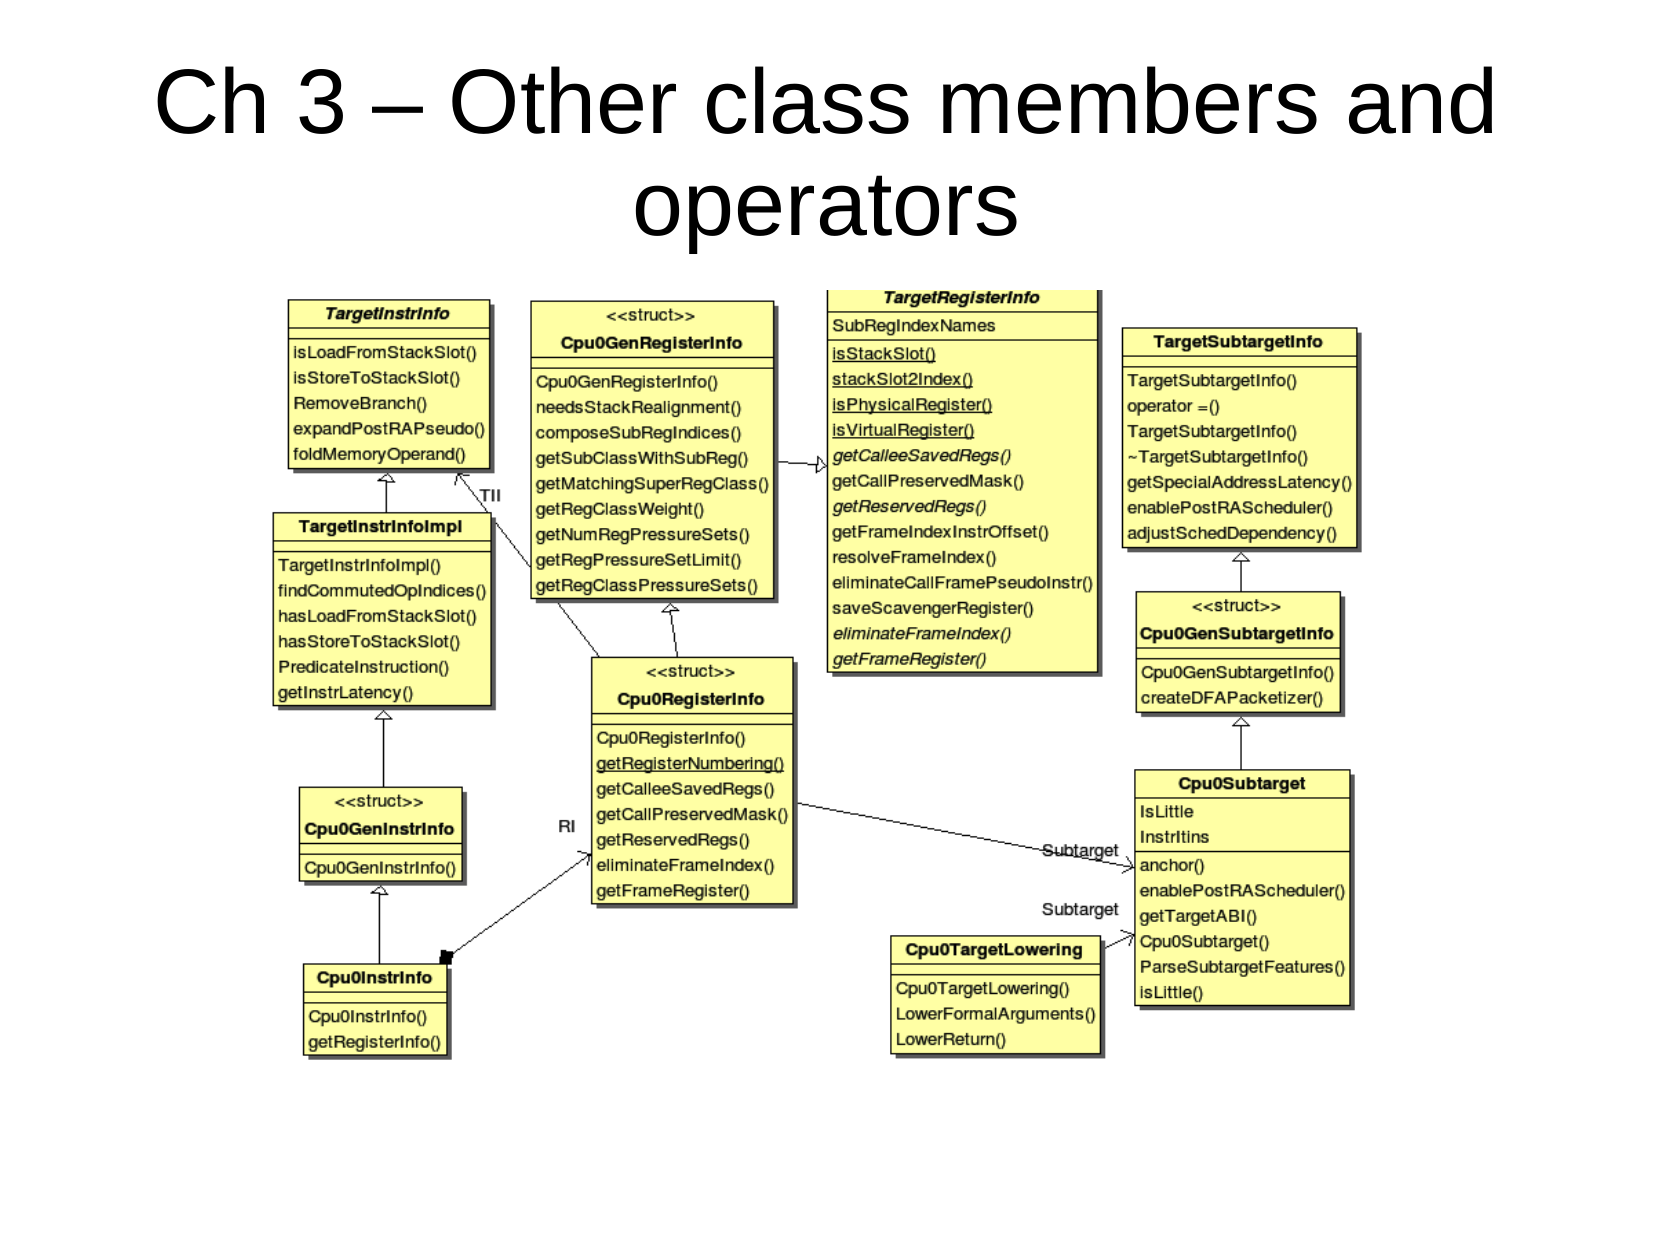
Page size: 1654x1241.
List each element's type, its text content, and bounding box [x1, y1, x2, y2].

picture [270, 290, 1366, 1081]
title Ch 3 – Other class members and operators [82, 49, 1571, 257]
